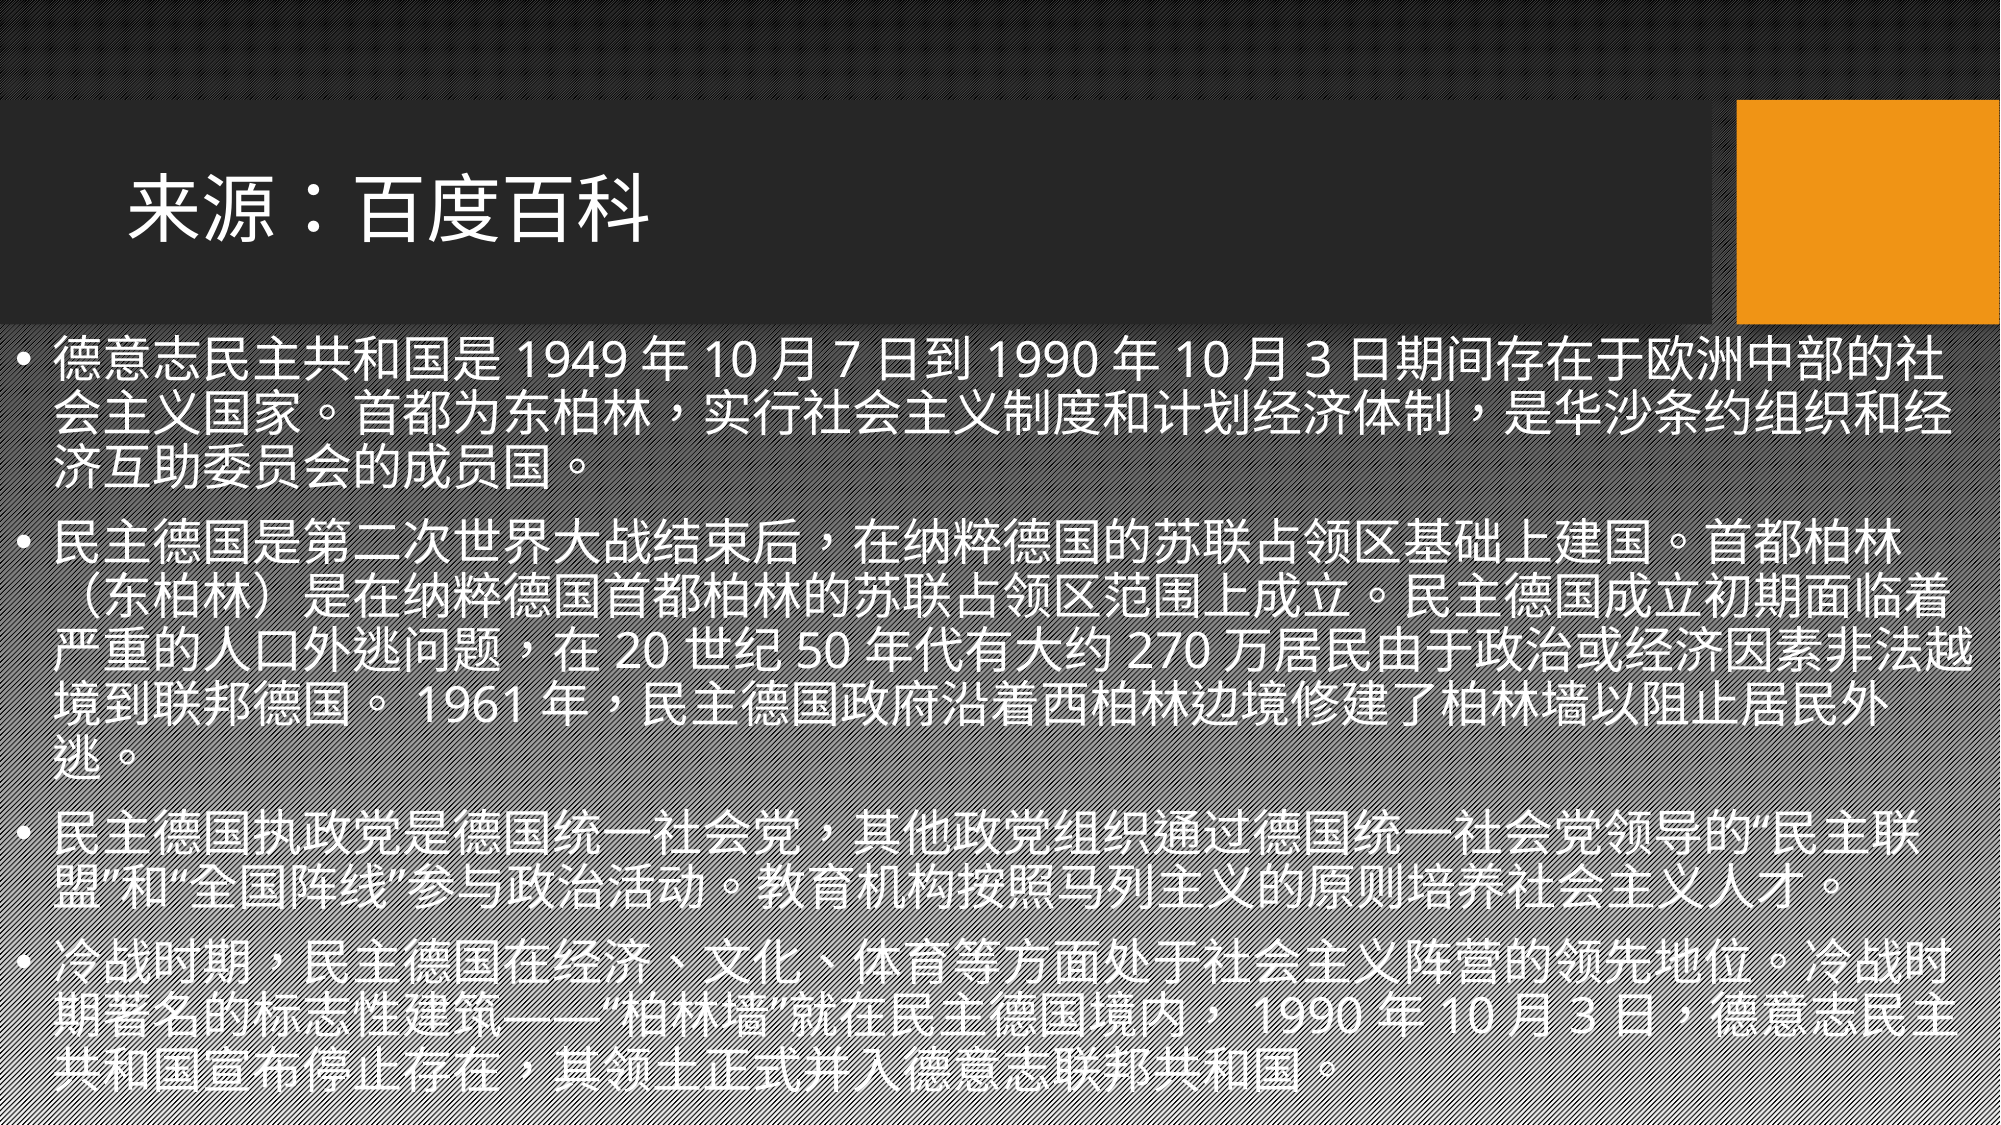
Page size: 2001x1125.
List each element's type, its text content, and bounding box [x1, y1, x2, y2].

title 来源：百度百科 [111, 123, 1689, 301]
list 德意志民主共和国是1949年10月7日到1990年10月3日期间存在于欧洲中部的社会主义国家。首都为东柏林，实行社会主义制度和计划经济体制，是华沙条约组织和经济互助委员会的成员国。 民主德国是第二次世界大战结束后，在纳粹德国的苏联占领区基础上建国。首都柏林（东柏林）是在纳粹德国首都柏林的苏联占领区范围上成立。民主德国成立初期面临着严重的人口外逃问题，在20世纪50年代有大约270万居民由于政治或经济因素非法越境到联邦德国。1961年，民主德国政府沿着西柏林边境修建了柏林墙以阻止居民外逃。 民主德国执政党是德国统一社会党，其他政党组织通过德国统一社会党领导的“民主联盟”和“全国阵线”参与政治活动。教育机构按照马列主义的原则培养社会主义人才。 冷战时期，民主德国在经济、文化、体育等方面处于社会主义阵营的领先地位。冷战时期著名的标志性建筑——“柏林墙”就在民主德国境内，1990年10月3日，德意志民主共和国宣布停止存在，其领土正式并入德意志联邦共和国。 [0, 327, 2000, 1125]
picture [0, 0, 2000, 327]
